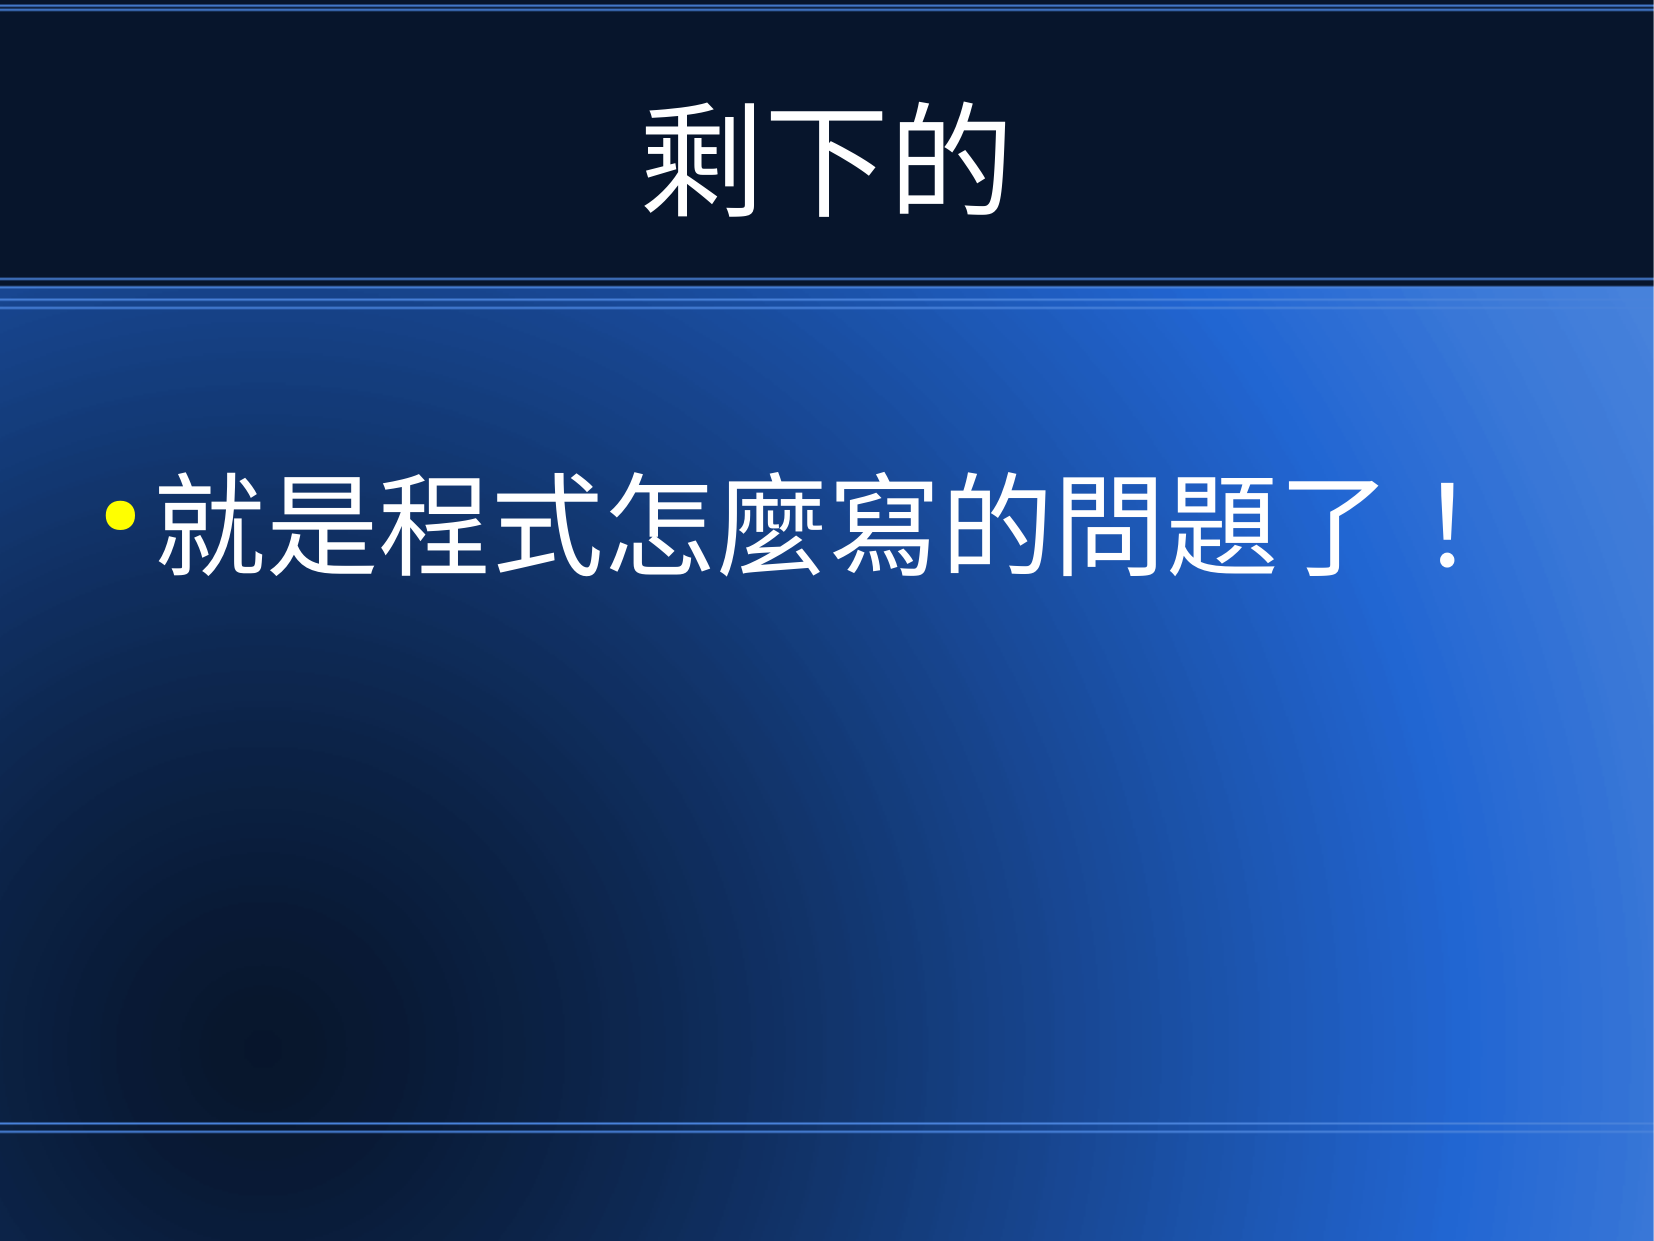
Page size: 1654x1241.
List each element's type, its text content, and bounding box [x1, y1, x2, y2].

picture [0, 0, 1654, 1241]
title 剩下的 [82, 49, 1571, 257]
list 就是程式怎麼寫的問題了！ [82, 355, 1571, 1241]
